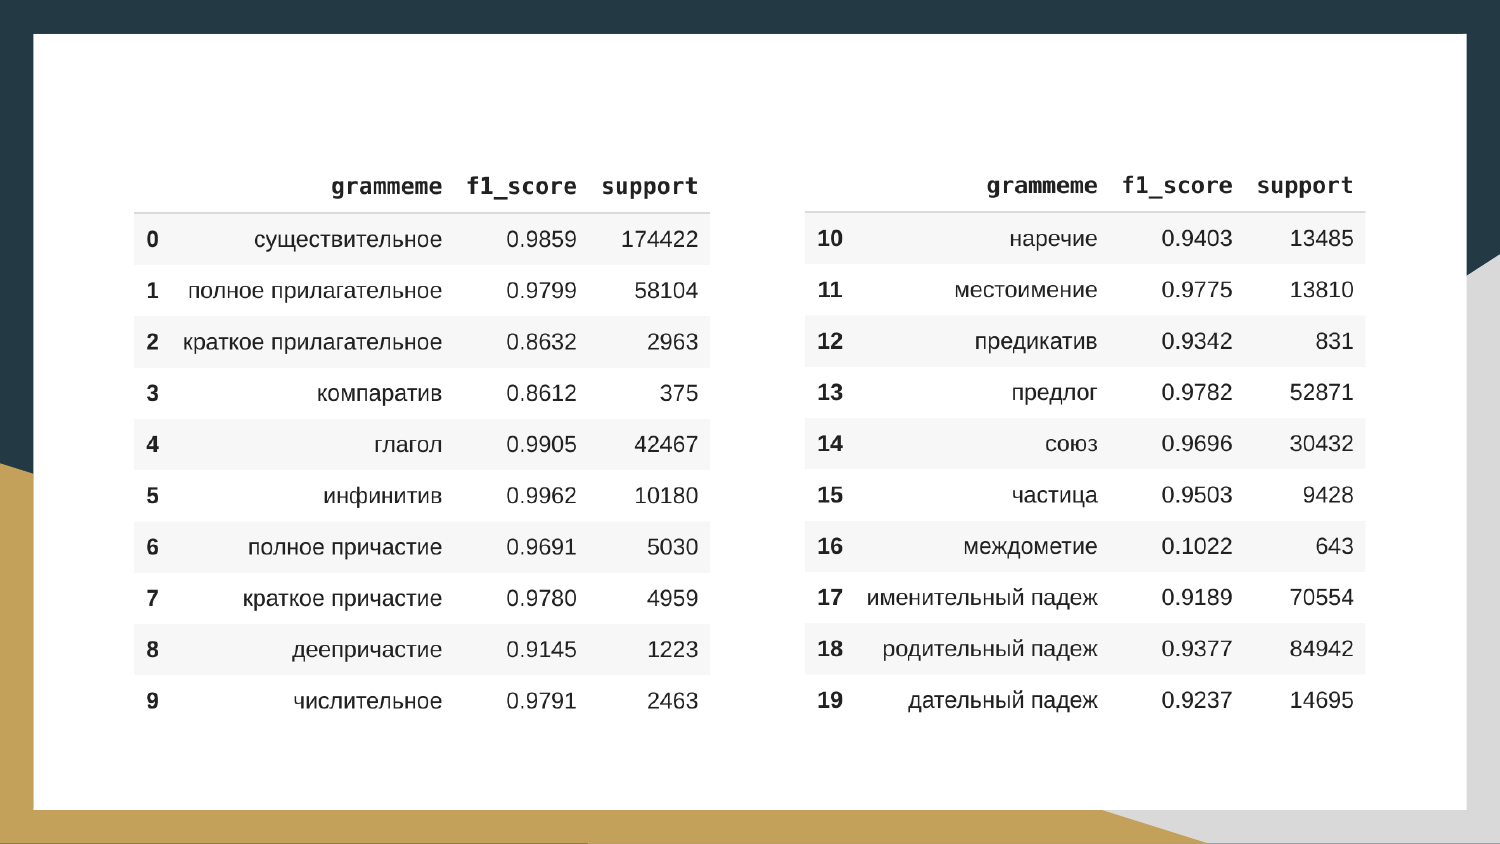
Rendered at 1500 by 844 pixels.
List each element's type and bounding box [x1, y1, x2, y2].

picture [134, 153, 712, 732]
picture [804, 153, 1366, 732]
